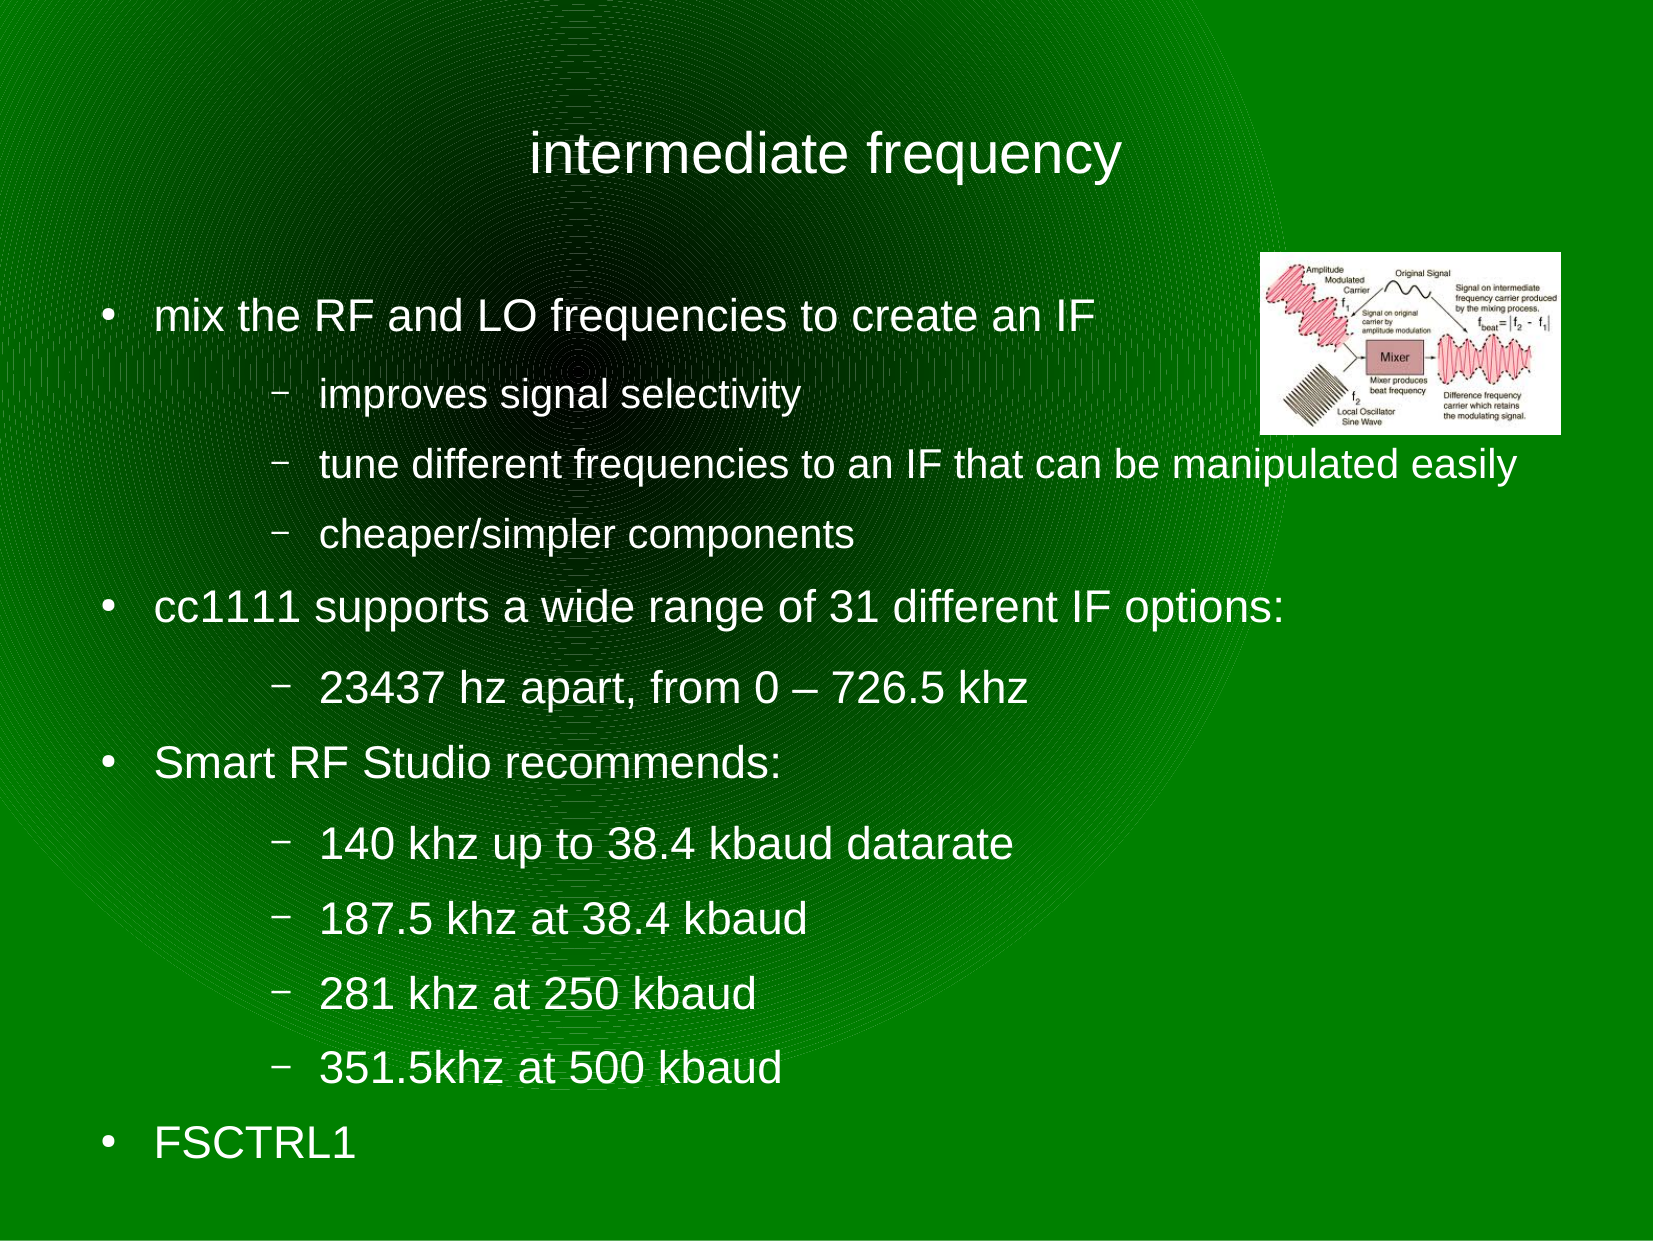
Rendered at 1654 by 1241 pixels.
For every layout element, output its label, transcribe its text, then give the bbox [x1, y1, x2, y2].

title intermediate frequency [82, 49, 1571, 257]
list mix the RF and LO frequencies to create an IF improves signal selectivity tune different frequencies to an IF that can be manipulated easily cheaper/simpler components cc1111 supports a wide range of 31 different IF options: 23437 hz apart, from 0 – 726.5 khz Smart RF Studio recommends: 140 khz up to 38.4 kbaud datarate 187.5 khz at 38.4 kbaud 281 khz at 250 kbaud 351.5khz at 500 kbaud FSCTRL1 [82, 290, 1571, 1169]
picture [1260, 252, 1561, 436]
